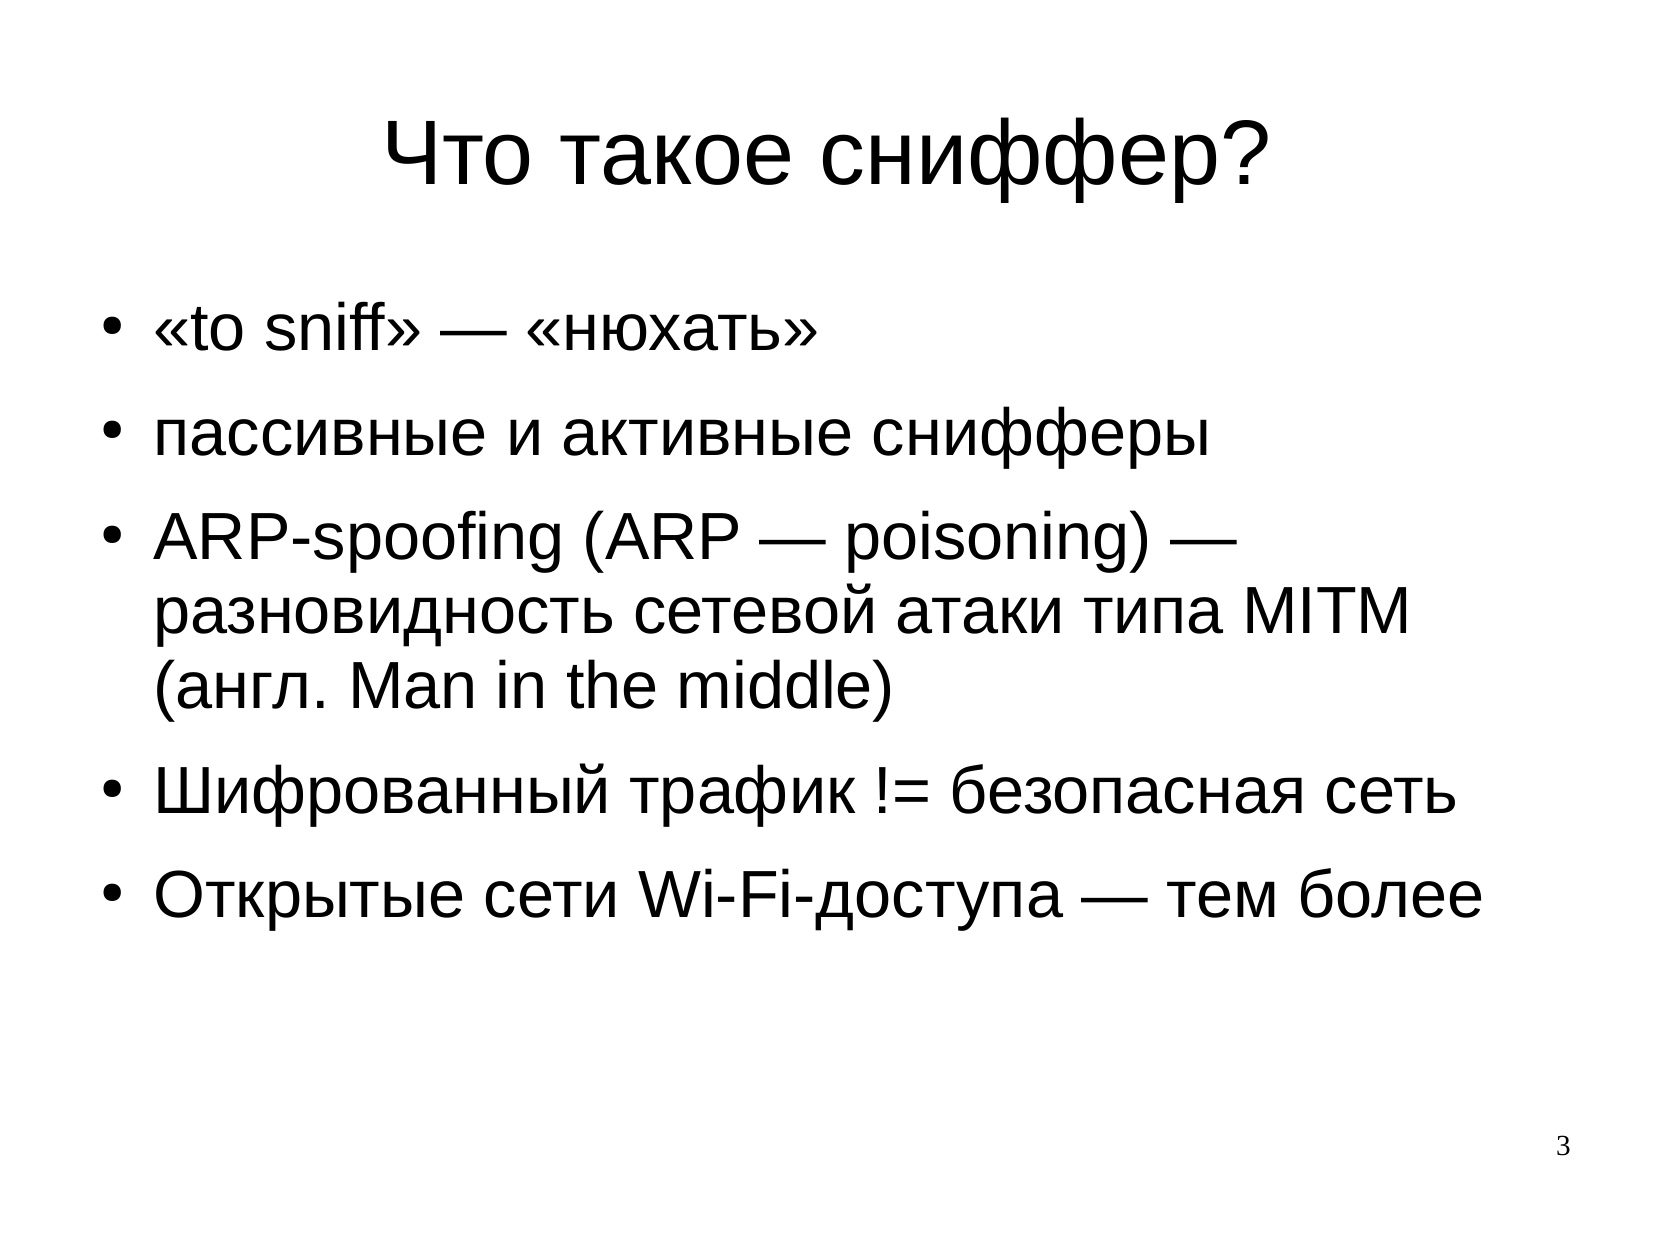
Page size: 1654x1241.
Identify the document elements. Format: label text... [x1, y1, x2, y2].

title Что такое сниффер? [82, 49, 1571, 257]
list «to sniff» — «нюхать» пассивные и активные снифферы ARP-spoofing (ARP — poisoning) — разновидность сетевой атаки типа MITM (англ. Man in the middle) Шифрованный трафик != безопасная сеть Открытые сети Wi-Fi-доступа — тем более [82, 290, 1571, 1010]
